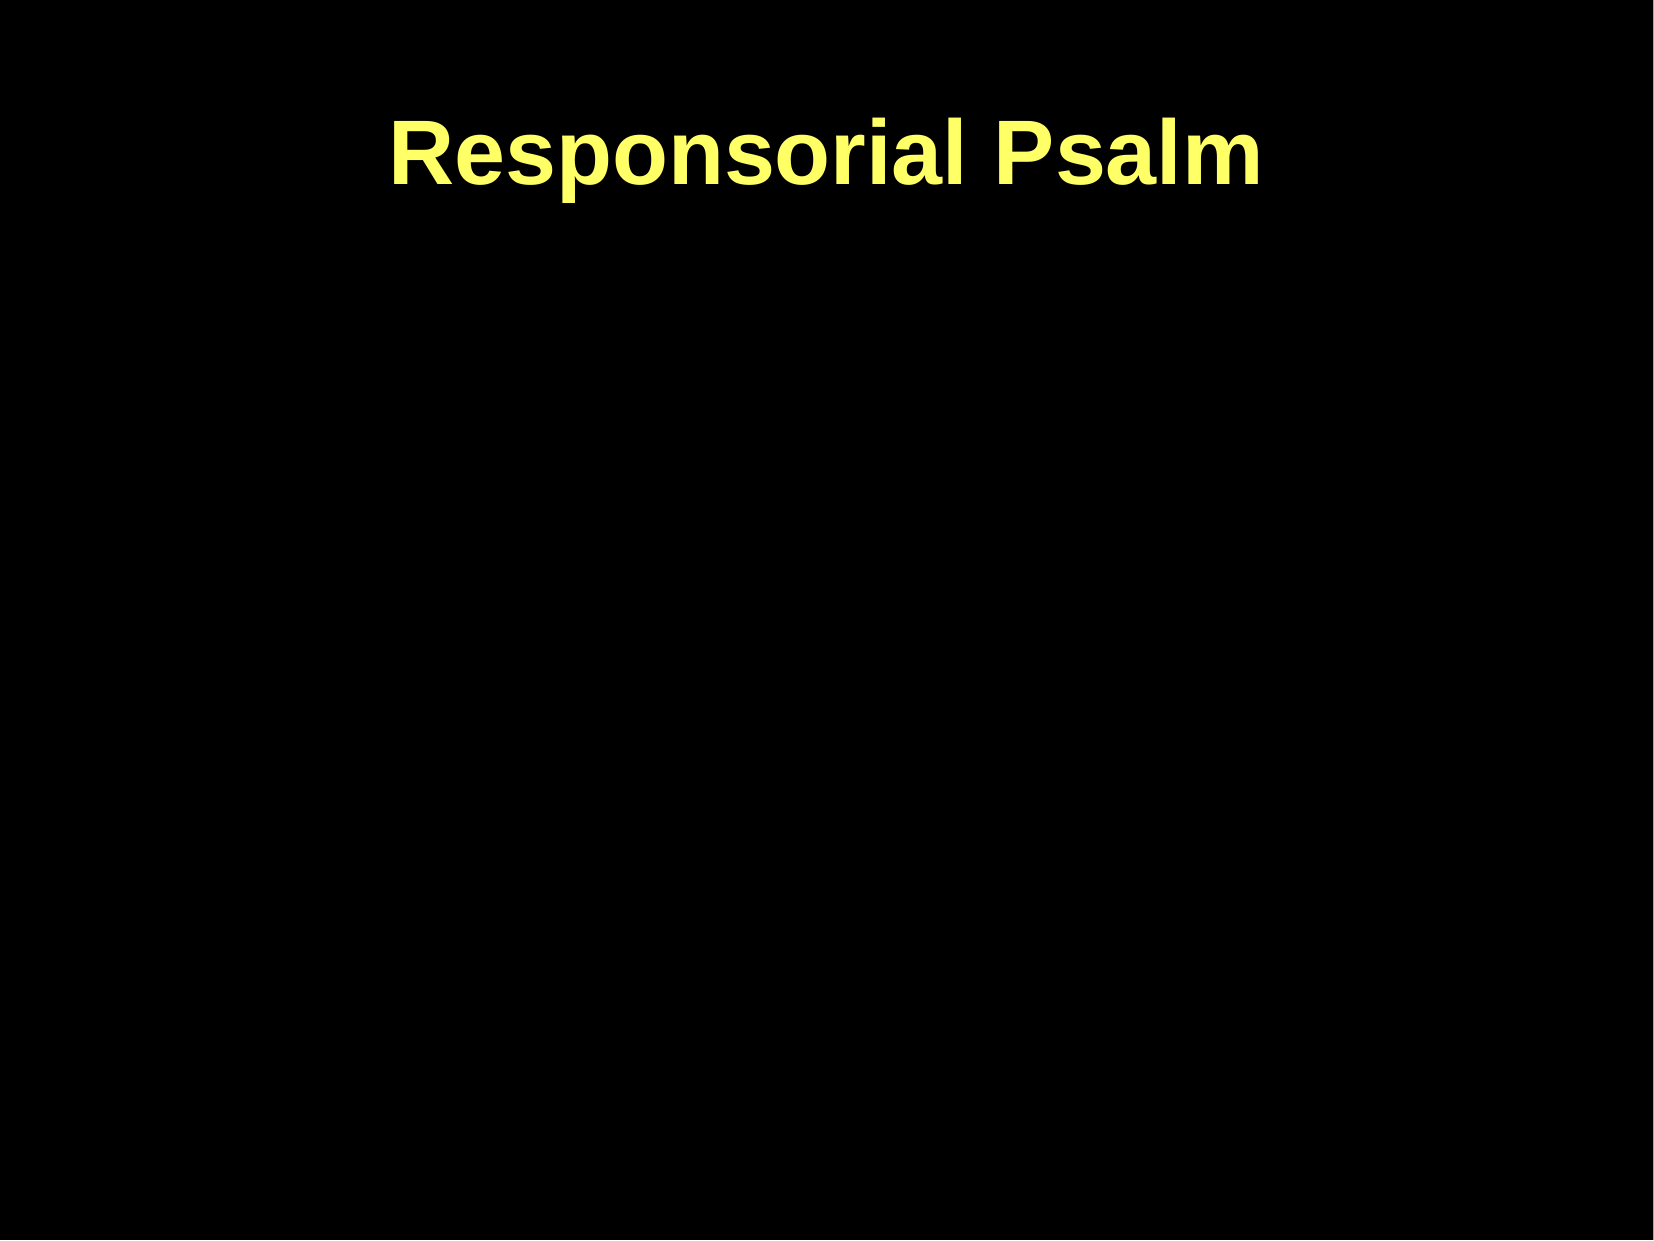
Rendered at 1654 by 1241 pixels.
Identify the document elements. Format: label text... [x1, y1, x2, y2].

title Responsorial Psalm [82, 49, 1571, 257]
